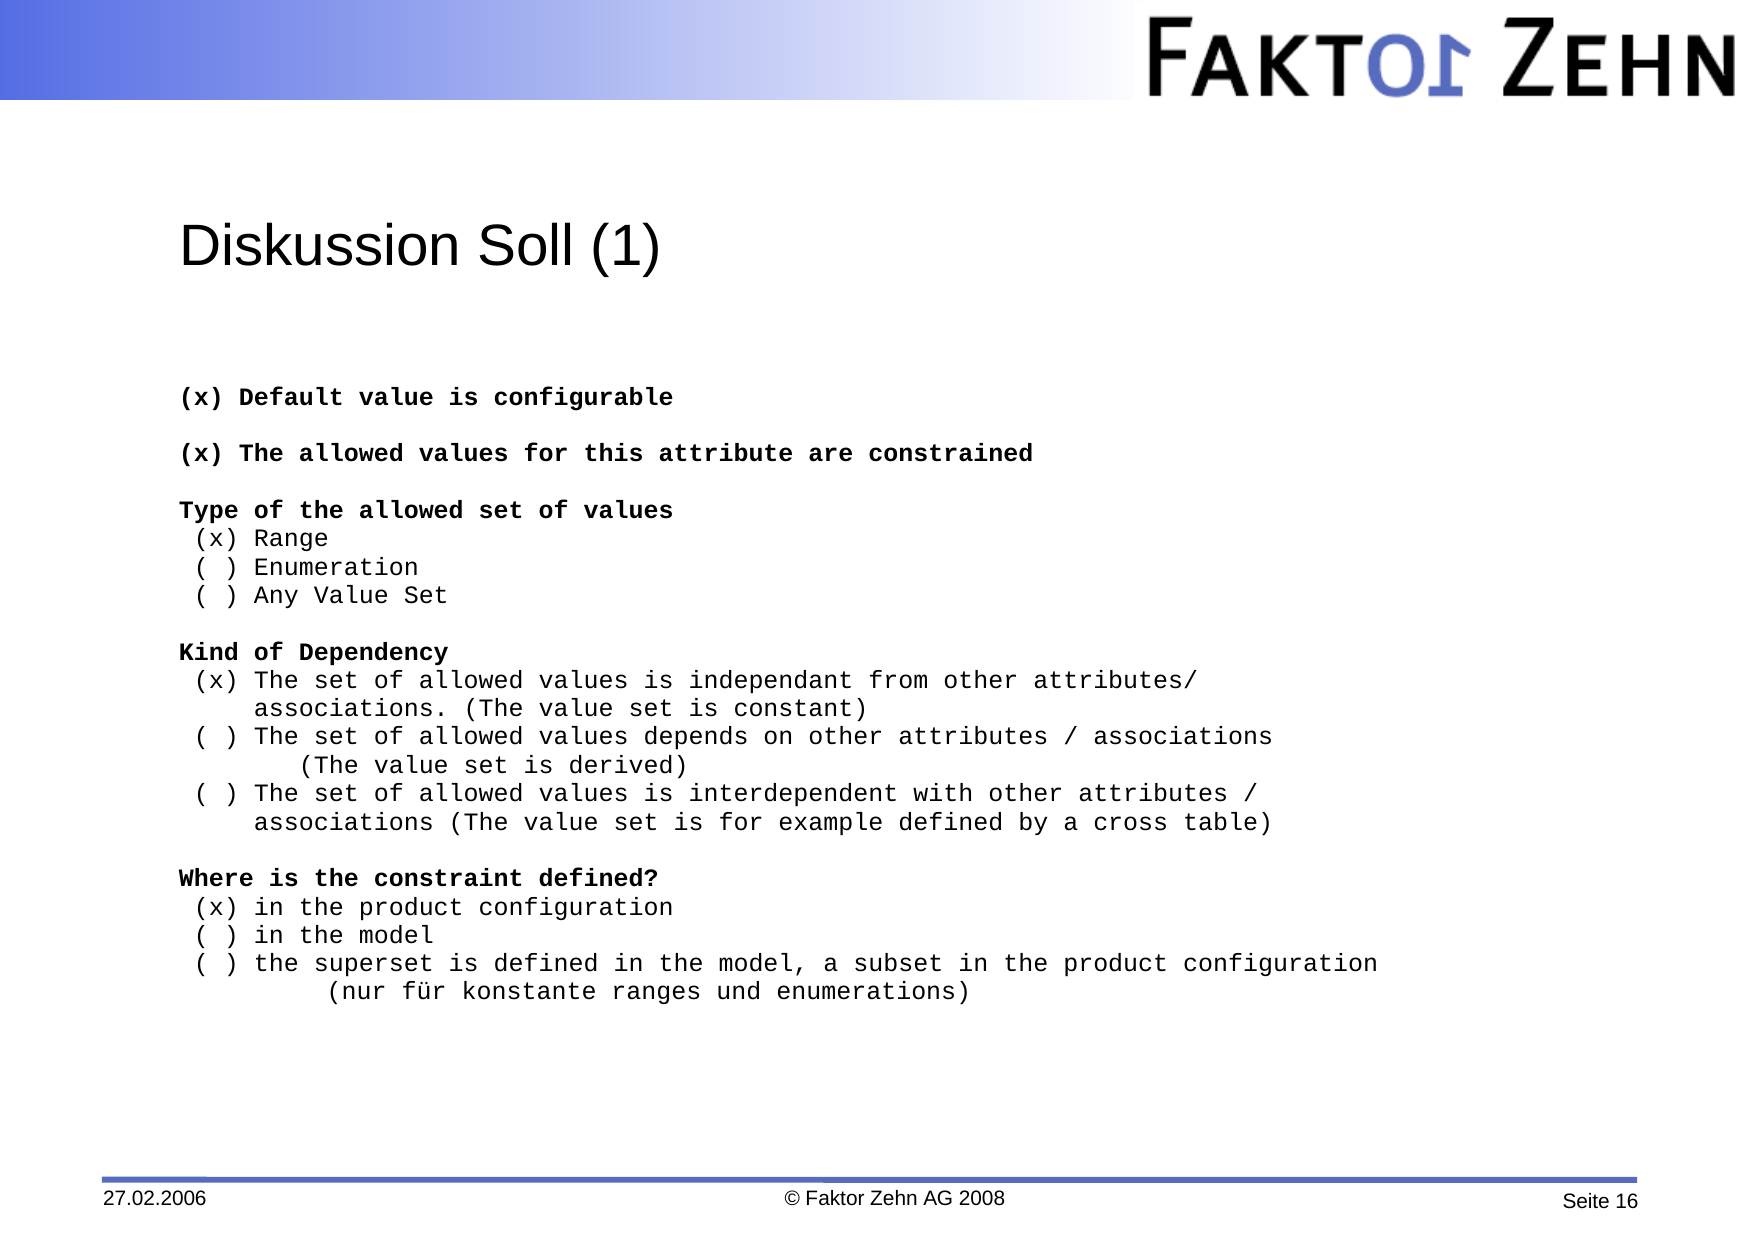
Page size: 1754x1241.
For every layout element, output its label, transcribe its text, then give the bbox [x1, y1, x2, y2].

picture [1133, 2, 1749, 105]
chart [177, 384, 1545, 1063]
title Diskussion Soll (1) [179, 142, 1576, 349]
